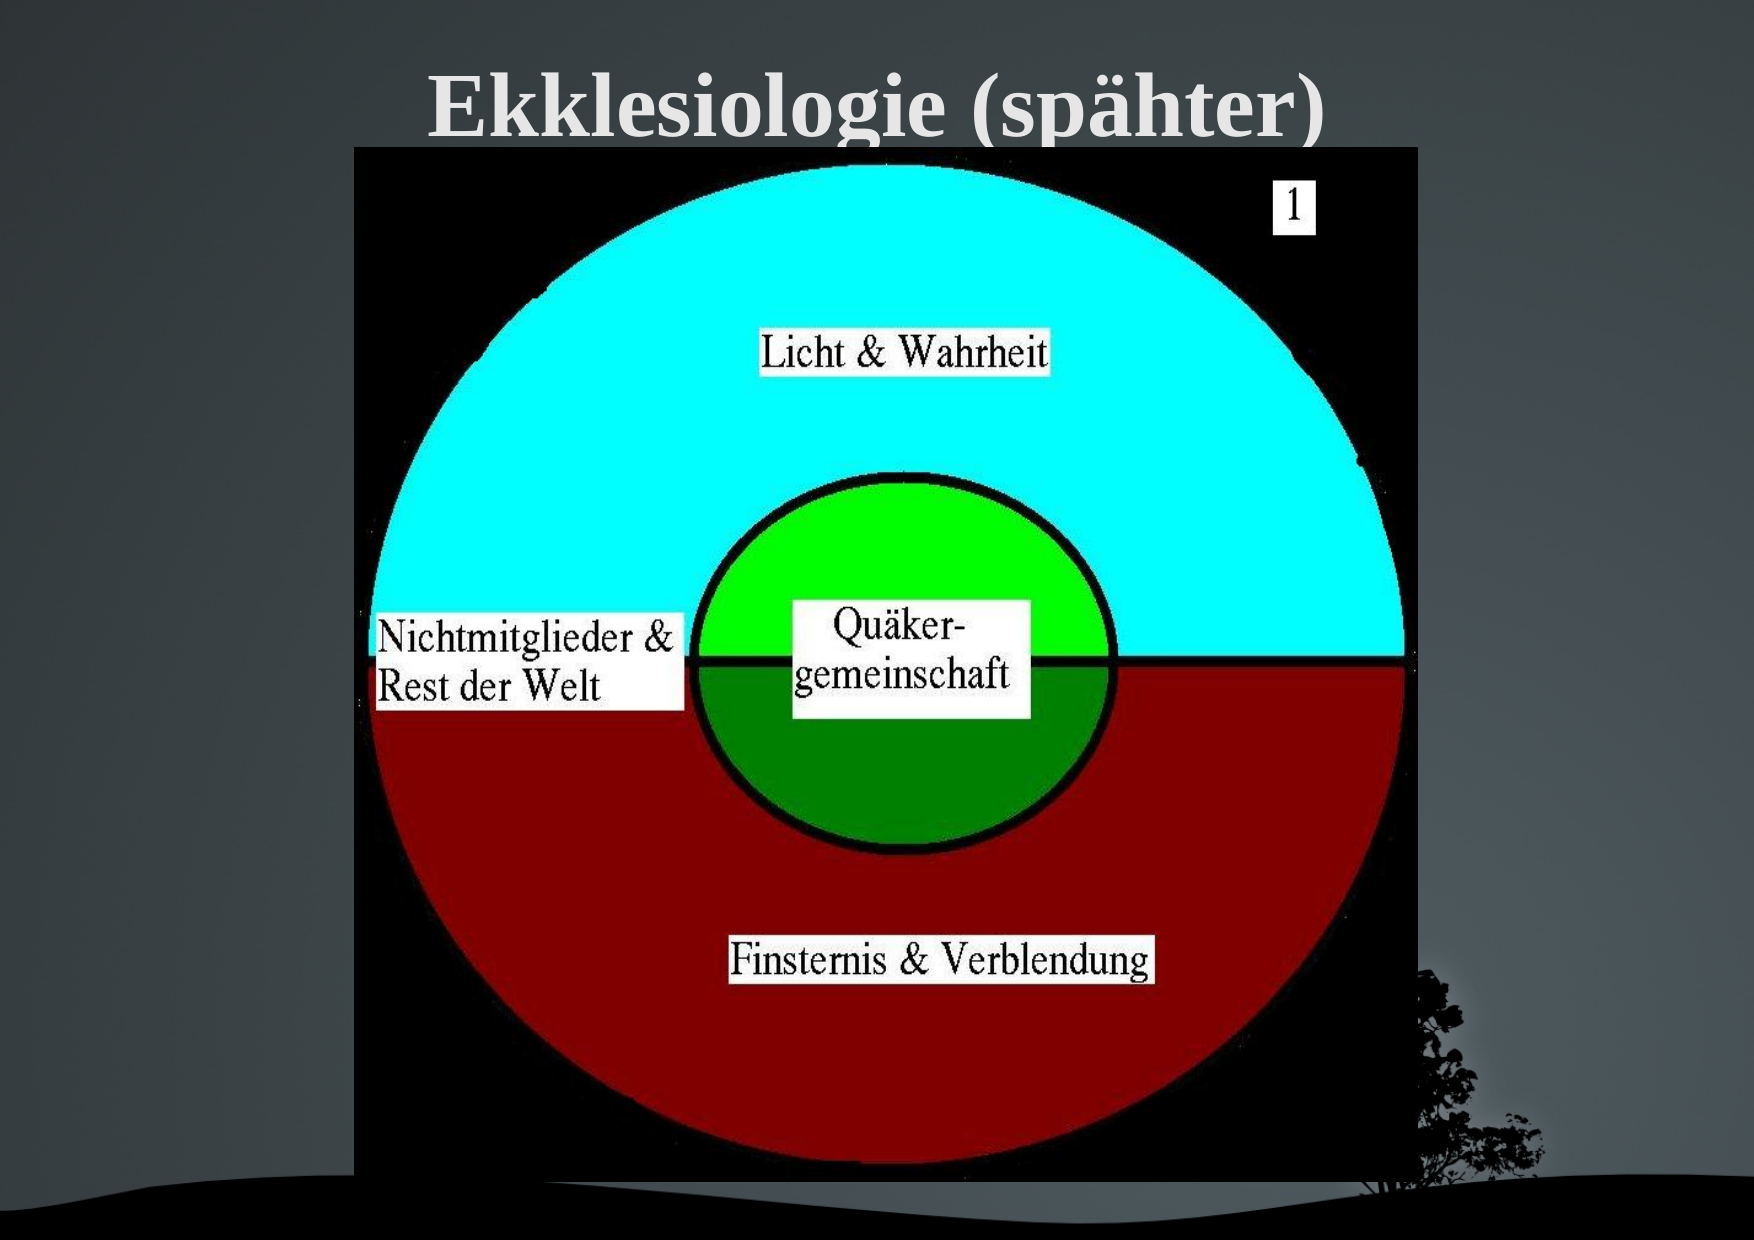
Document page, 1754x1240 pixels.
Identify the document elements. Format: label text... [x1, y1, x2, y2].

title Ekklesiologie (spähter) [88, 33, 1668, 178]
picture [0, 0, 1754, 1240]
